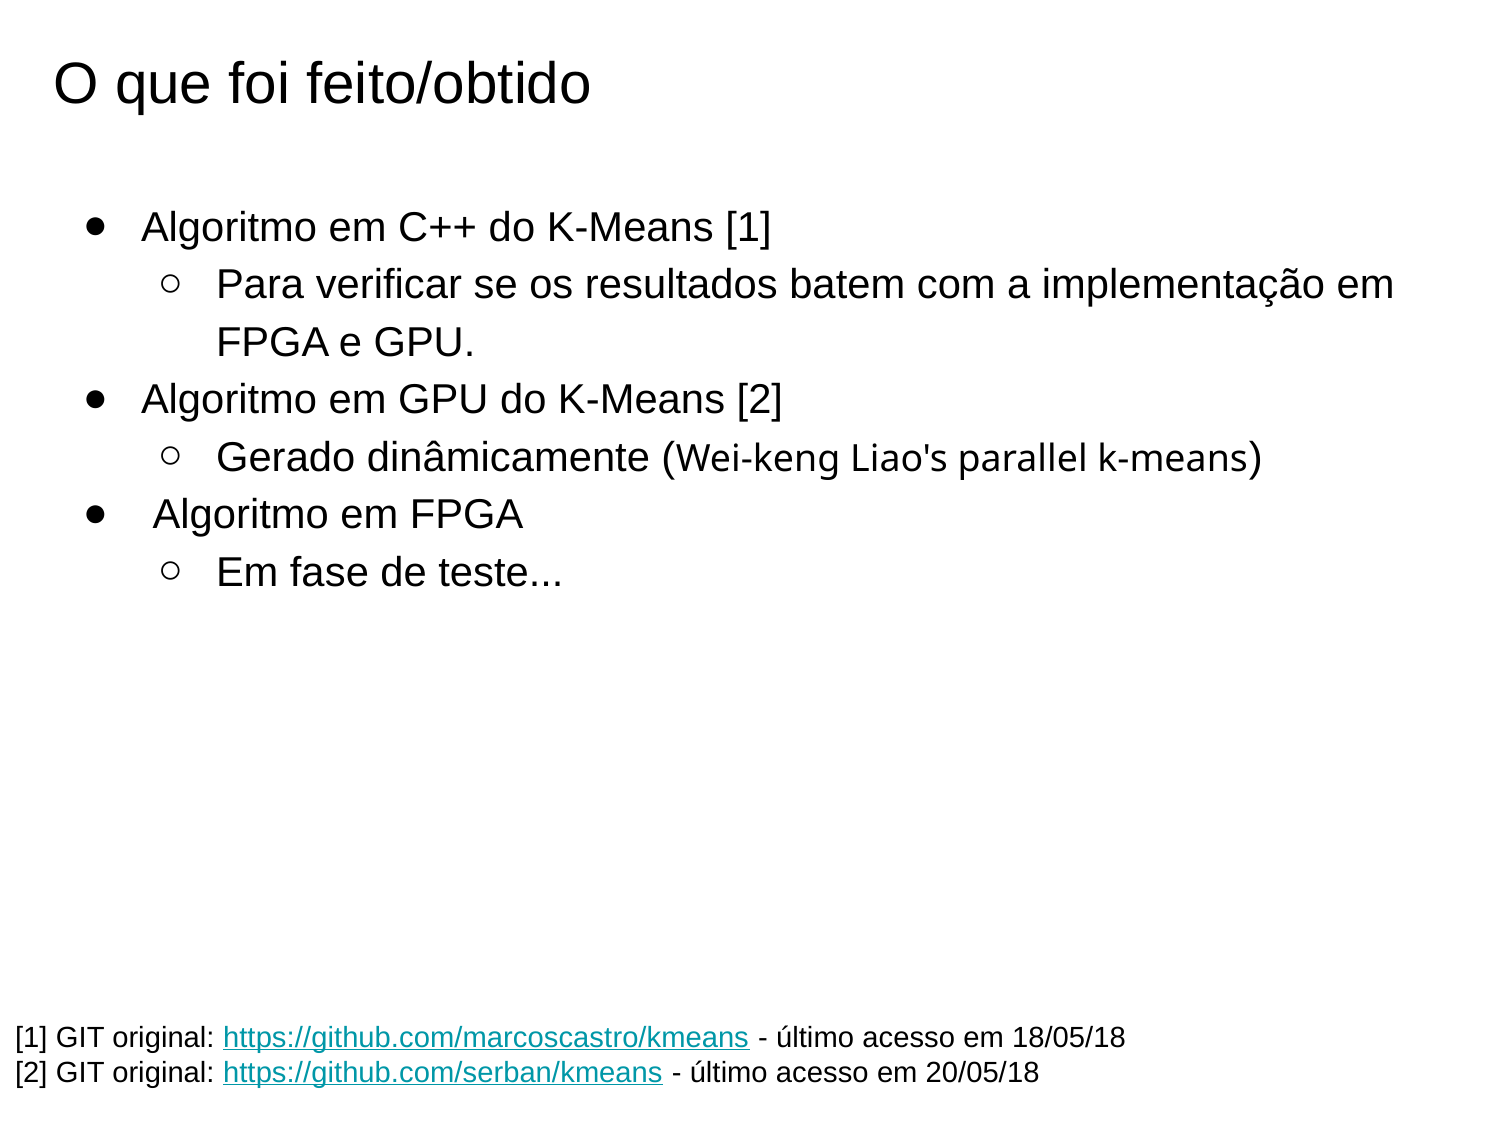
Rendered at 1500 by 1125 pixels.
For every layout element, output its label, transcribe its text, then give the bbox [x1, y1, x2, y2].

list Algoritmo em C++ do K-Means [1] Para verificar se os resultados batem com a implementação em FPGA e GPU. Algoritmo em GPU do K-Means [2] Gerado dinâmicamente (Wei-keng Liao's parallel k-means) Algoritmo em FPGA Em fase de teste... [51, 176, 1484, 670]
list [1] GIT original: https://github.com/marcoscastro/kmeans - último acesso em 18/05/18 [2] GIT original: https://github.com/serban/kmeans - último acesso em 20/05/18 [0, 1002, 1500, 1125]
title O que foi feito/obtido [38, 30, 1471, 156]
